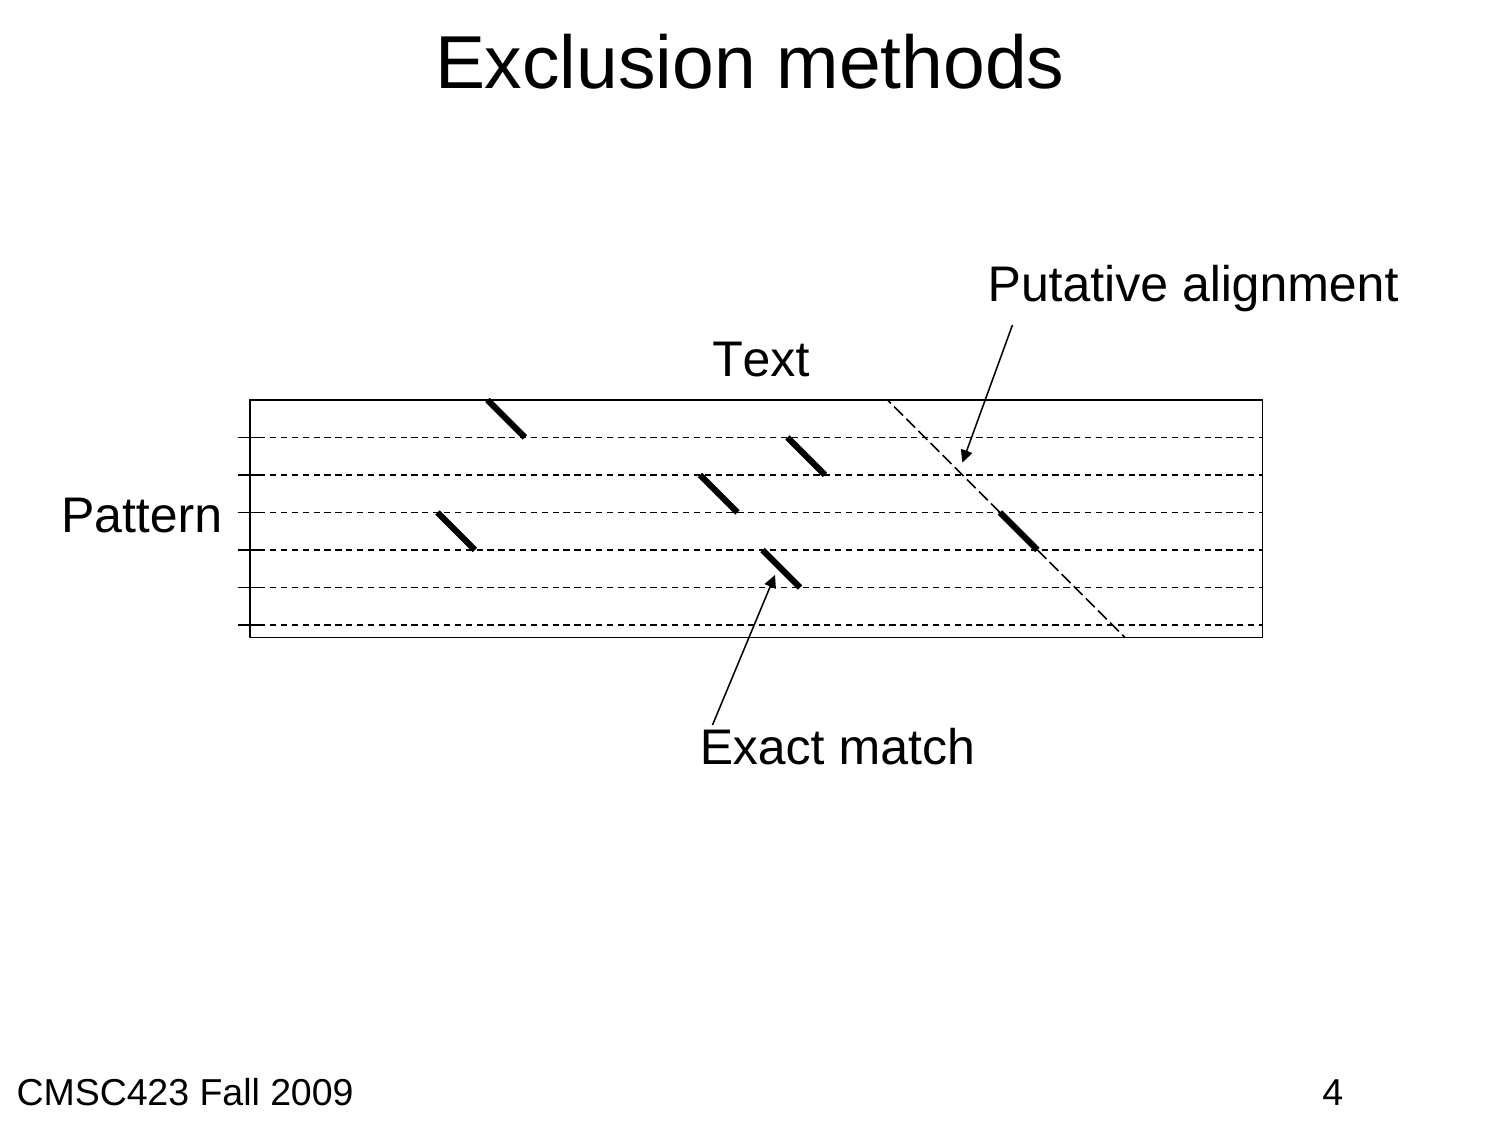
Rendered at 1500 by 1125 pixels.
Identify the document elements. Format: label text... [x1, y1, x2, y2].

text_box Pattern [46, 474, 238, 551]
text_box Text [697, 318, 825, 395]
title Exclusion methods [0, 12, 1500, 113]
text_box Exact match [684, 706, 990, 782]
text_box Putative alignment [972, 243, 1414, 320]
